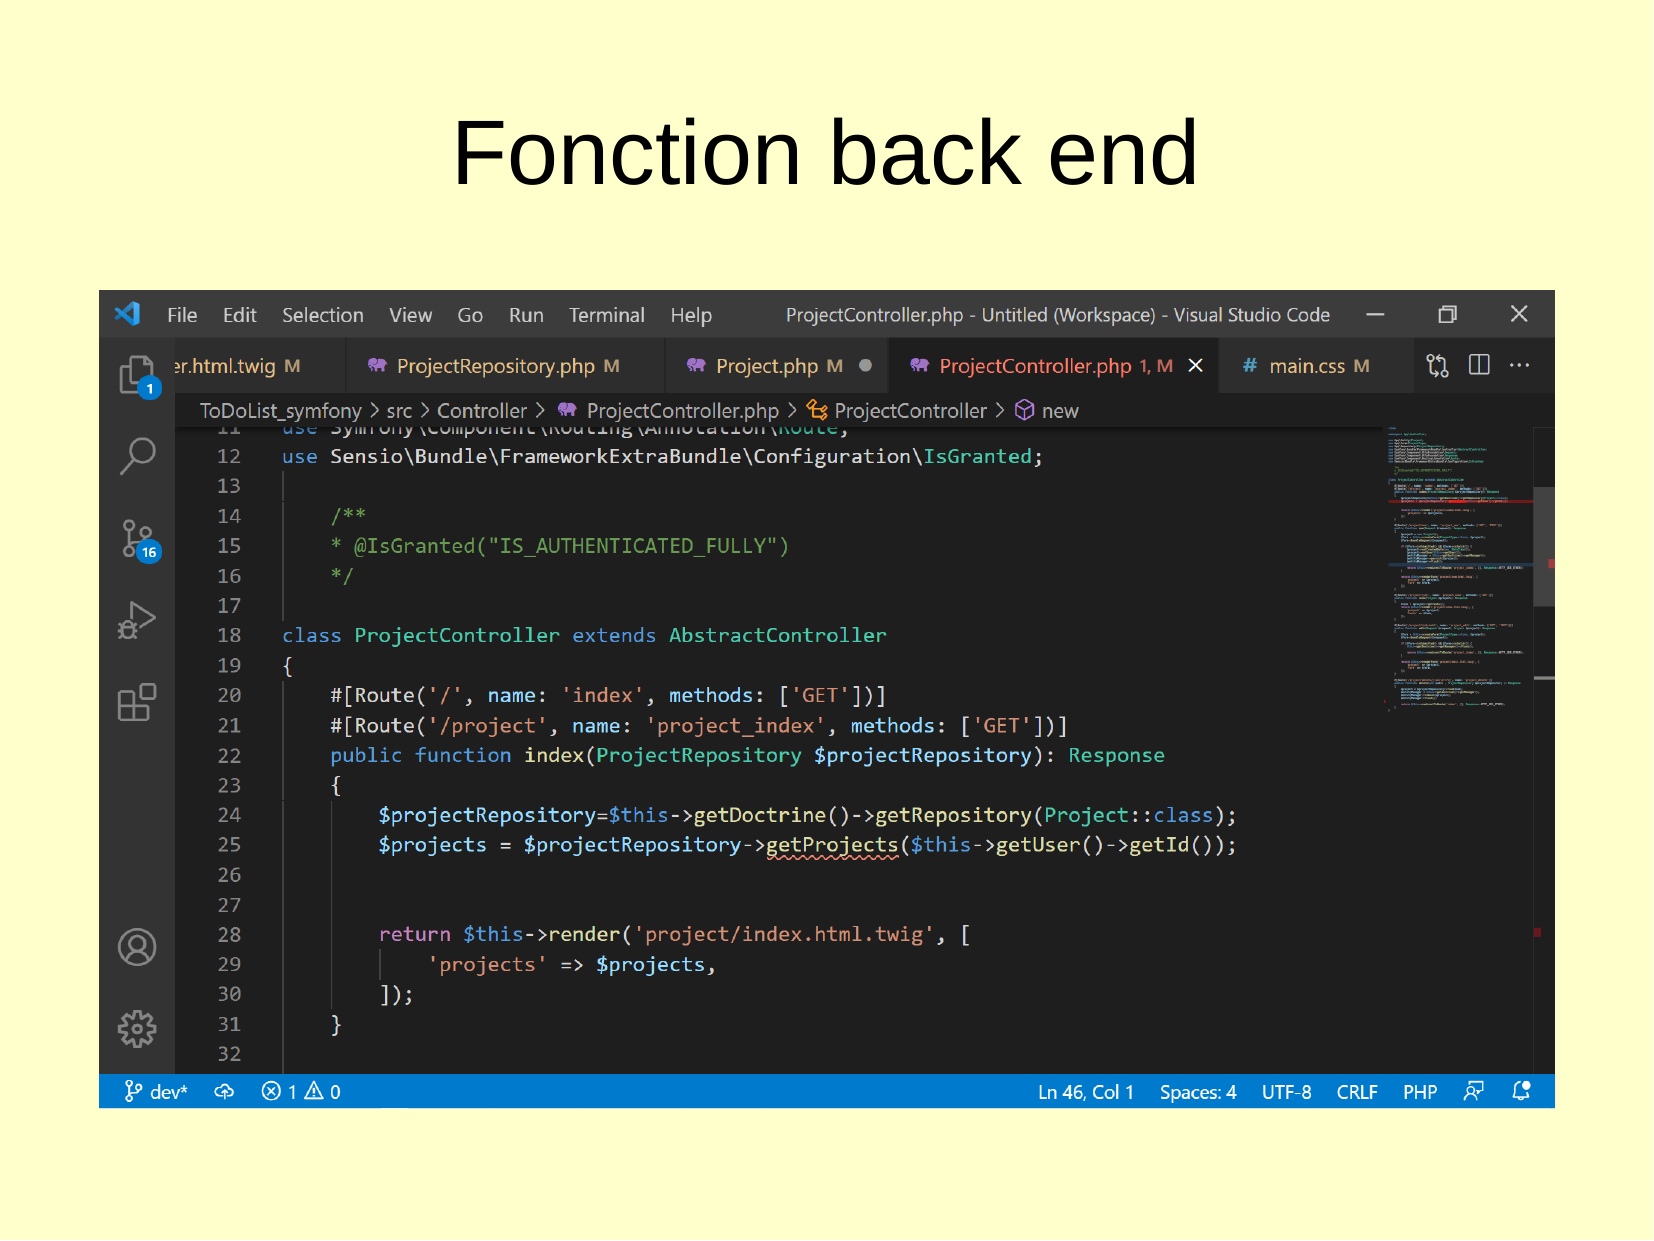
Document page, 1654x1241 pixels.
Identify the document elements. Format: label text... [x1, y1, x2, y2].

picture [99, 290, 1555, 1109]
title Fonction back end [82, 49, 1571, 257]
